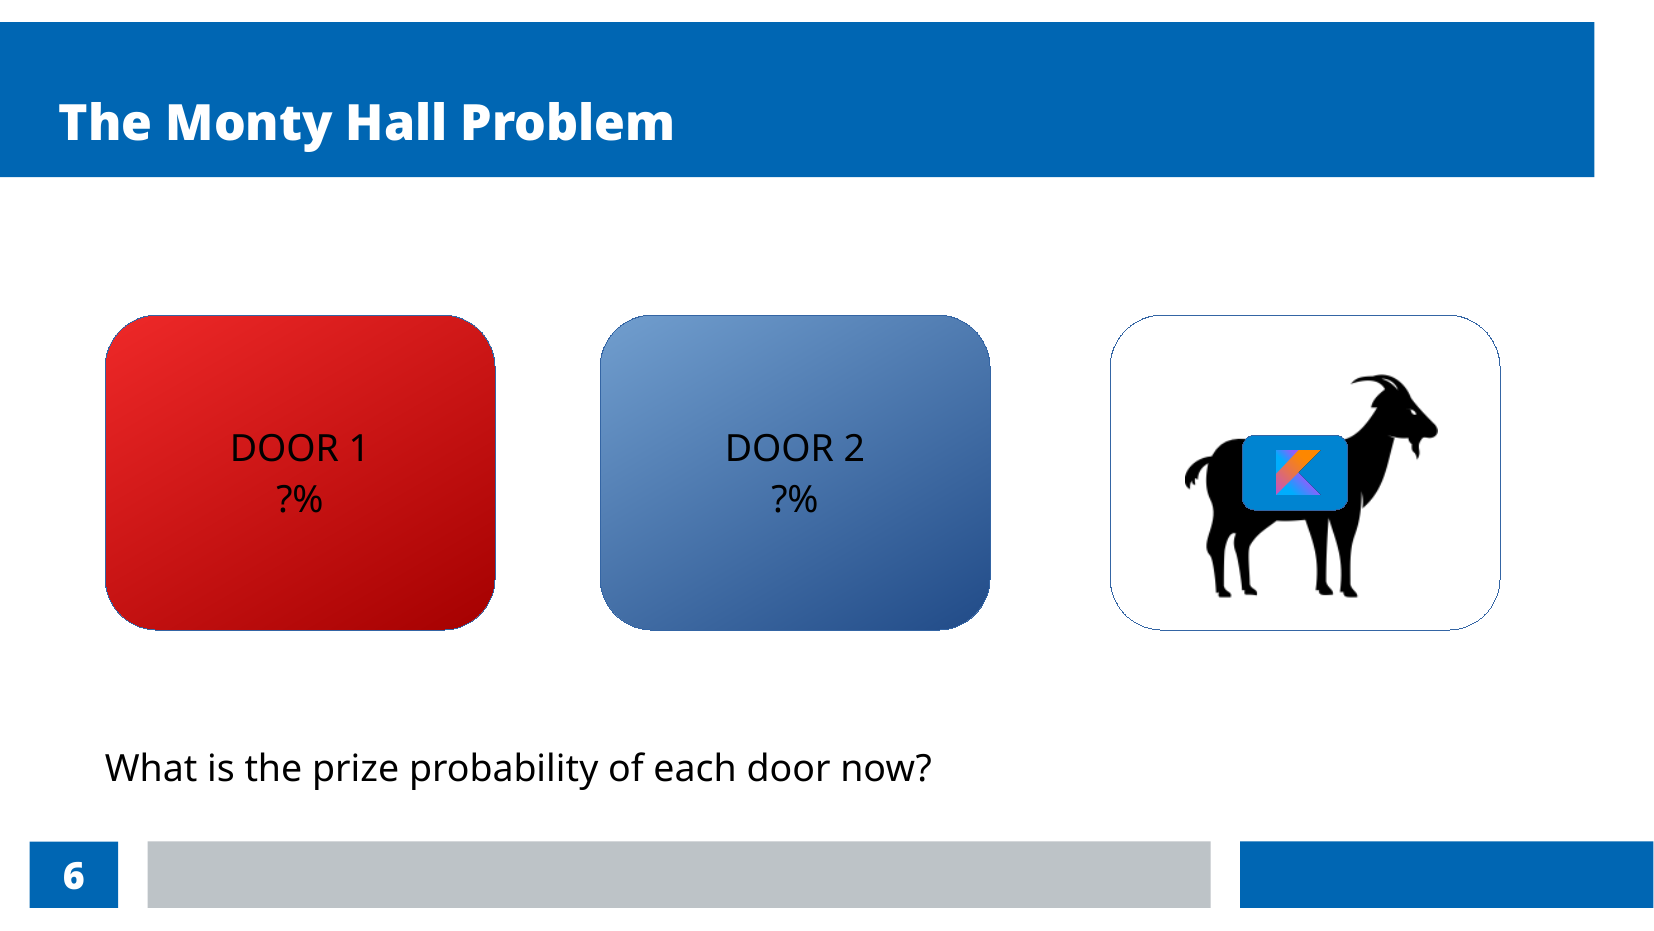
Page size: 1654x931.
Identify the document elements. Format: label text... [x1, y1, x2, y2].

text_box DOOR 1 ?% [105, 315, 496, 631]
text_box [1242, 435, 1348, 511]
text_box DOOR 2 ?% [600, 315, 991, 631]
title The Monty Hall Problem [59, 44, 1595, 156]
text_box What is the prize probability of each door now? [90, 734, 1441, 931]
picture [1185, 359, 1438, 613]
